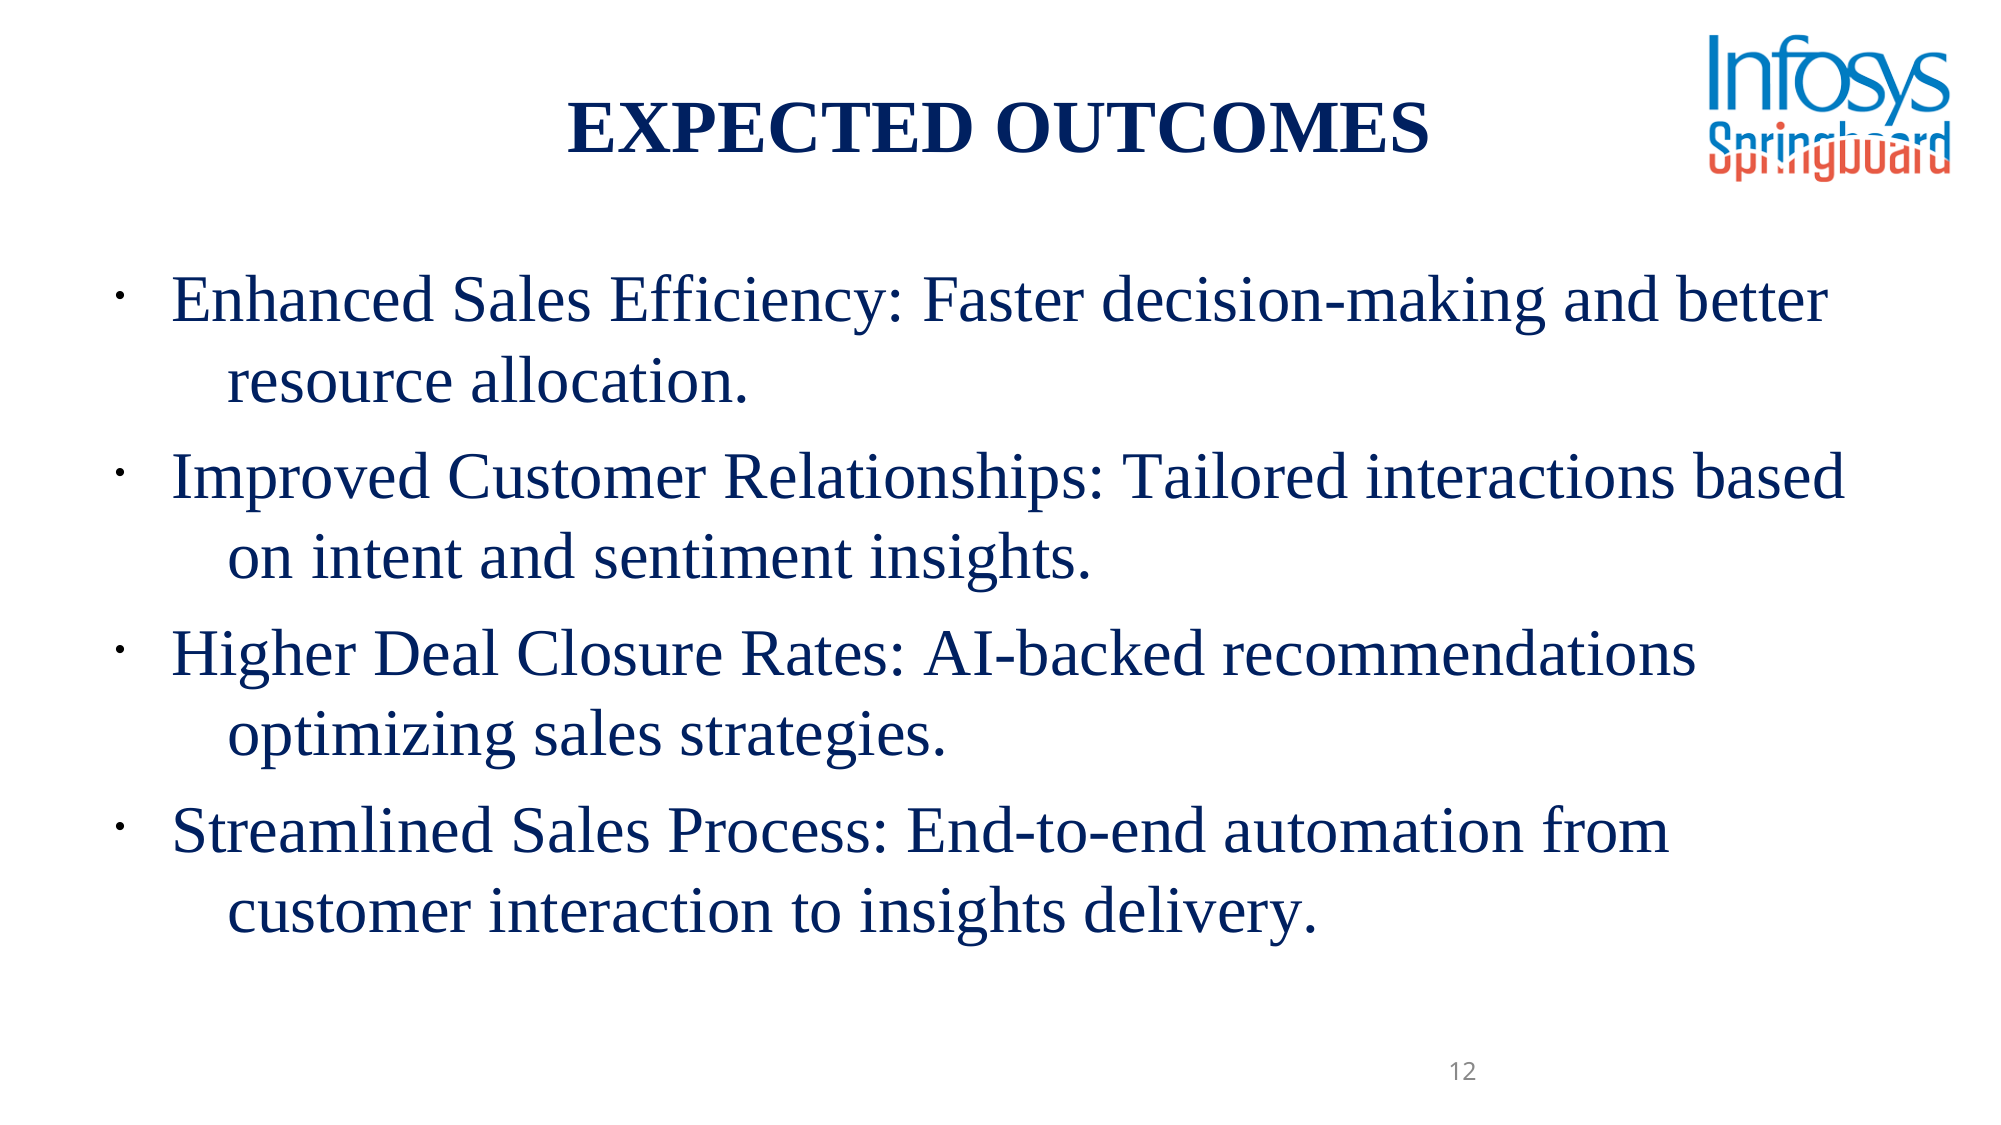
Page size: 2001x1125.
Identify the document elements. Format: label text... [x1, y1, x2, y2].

text_box Enhanced Sales Efficiency: Faster decision-making and better resource allocation. Improved Customer Relationships: Tailored interactions based on intent and sentiment insights. Higher Deal Closure Rates: AI-backed recommendations optimizing sales strategies. Streamlined Sales Process: End-to-end automation from customer interaction to insights delivery. [99, 247, 1900, 1073]
picture [1699, 30, 1960, 186]
text_box EXPECTED OUTCOMES [99, 28, 1900, 217]
text_box ‹#› [1433, 1042, 1900, 1103]
